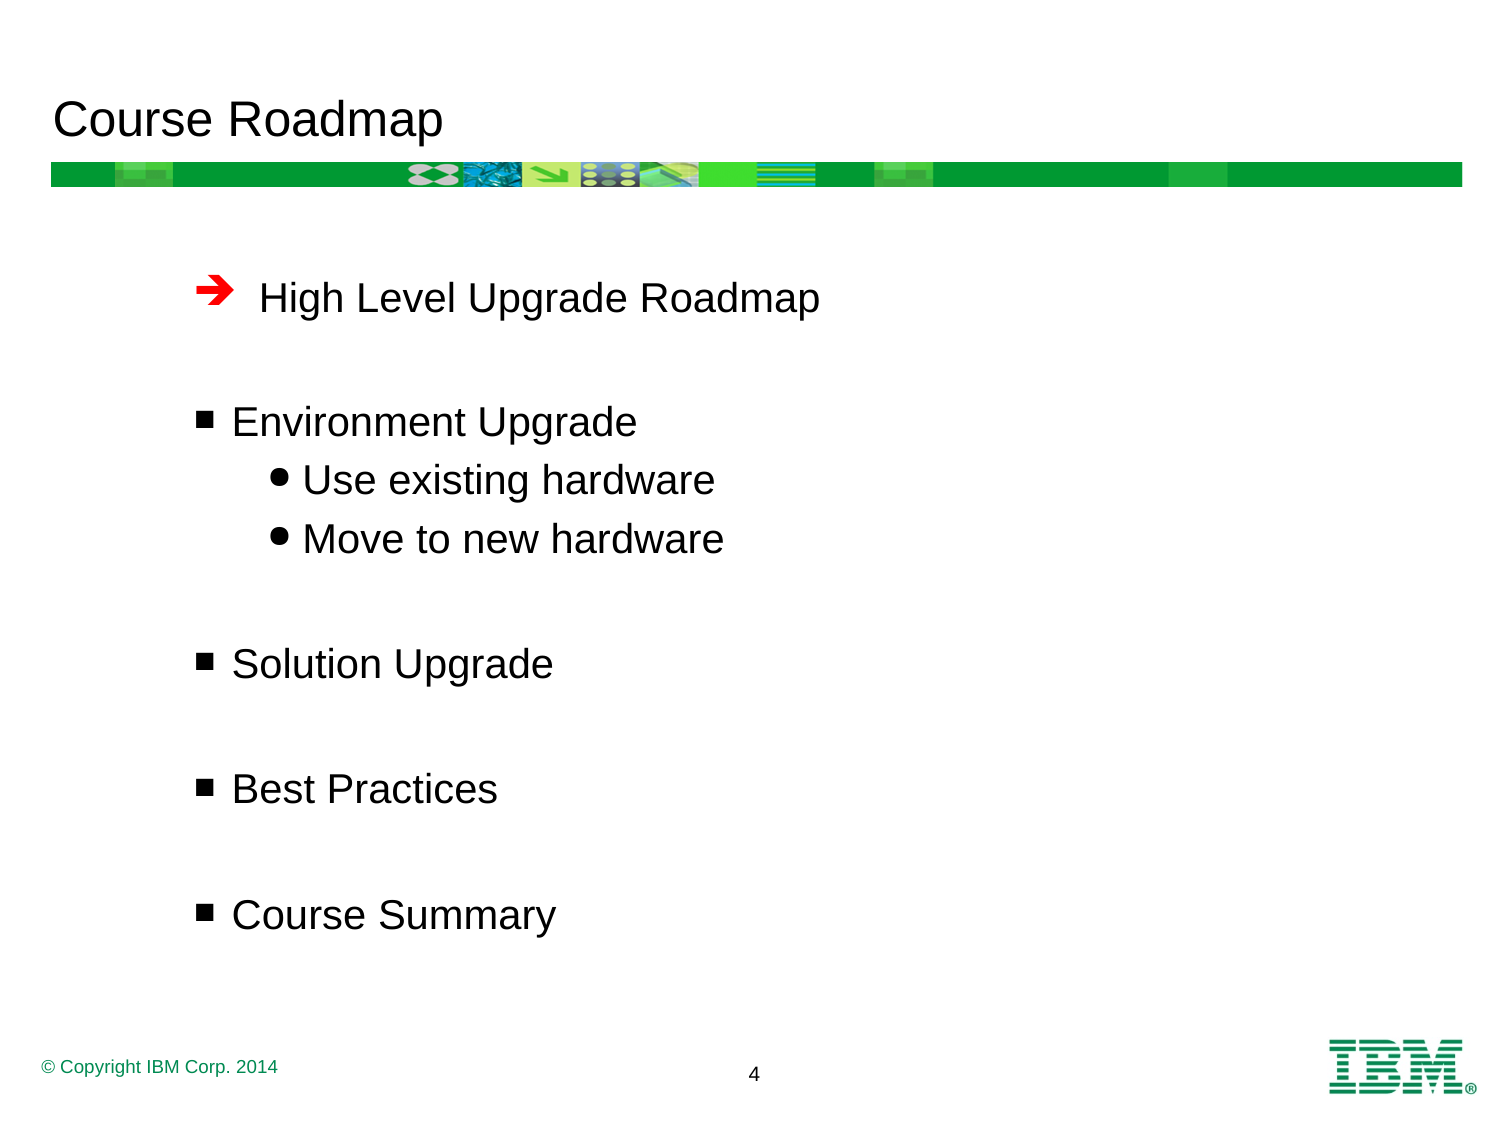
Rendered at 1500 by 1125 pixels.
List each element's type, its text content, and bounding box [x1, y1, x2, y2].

picture [1327, 1037, 1479, 1096]
picture [50, 161, 1463, 189]
title Course Roadmap [37, 45, 1388, 188]
list High Level Upgrade Roadmap Environment Upgrade Use existing hardware Move to new hardware Solution Upgrade Best Practices Course Summary [75, 262, 1426, 1005]
